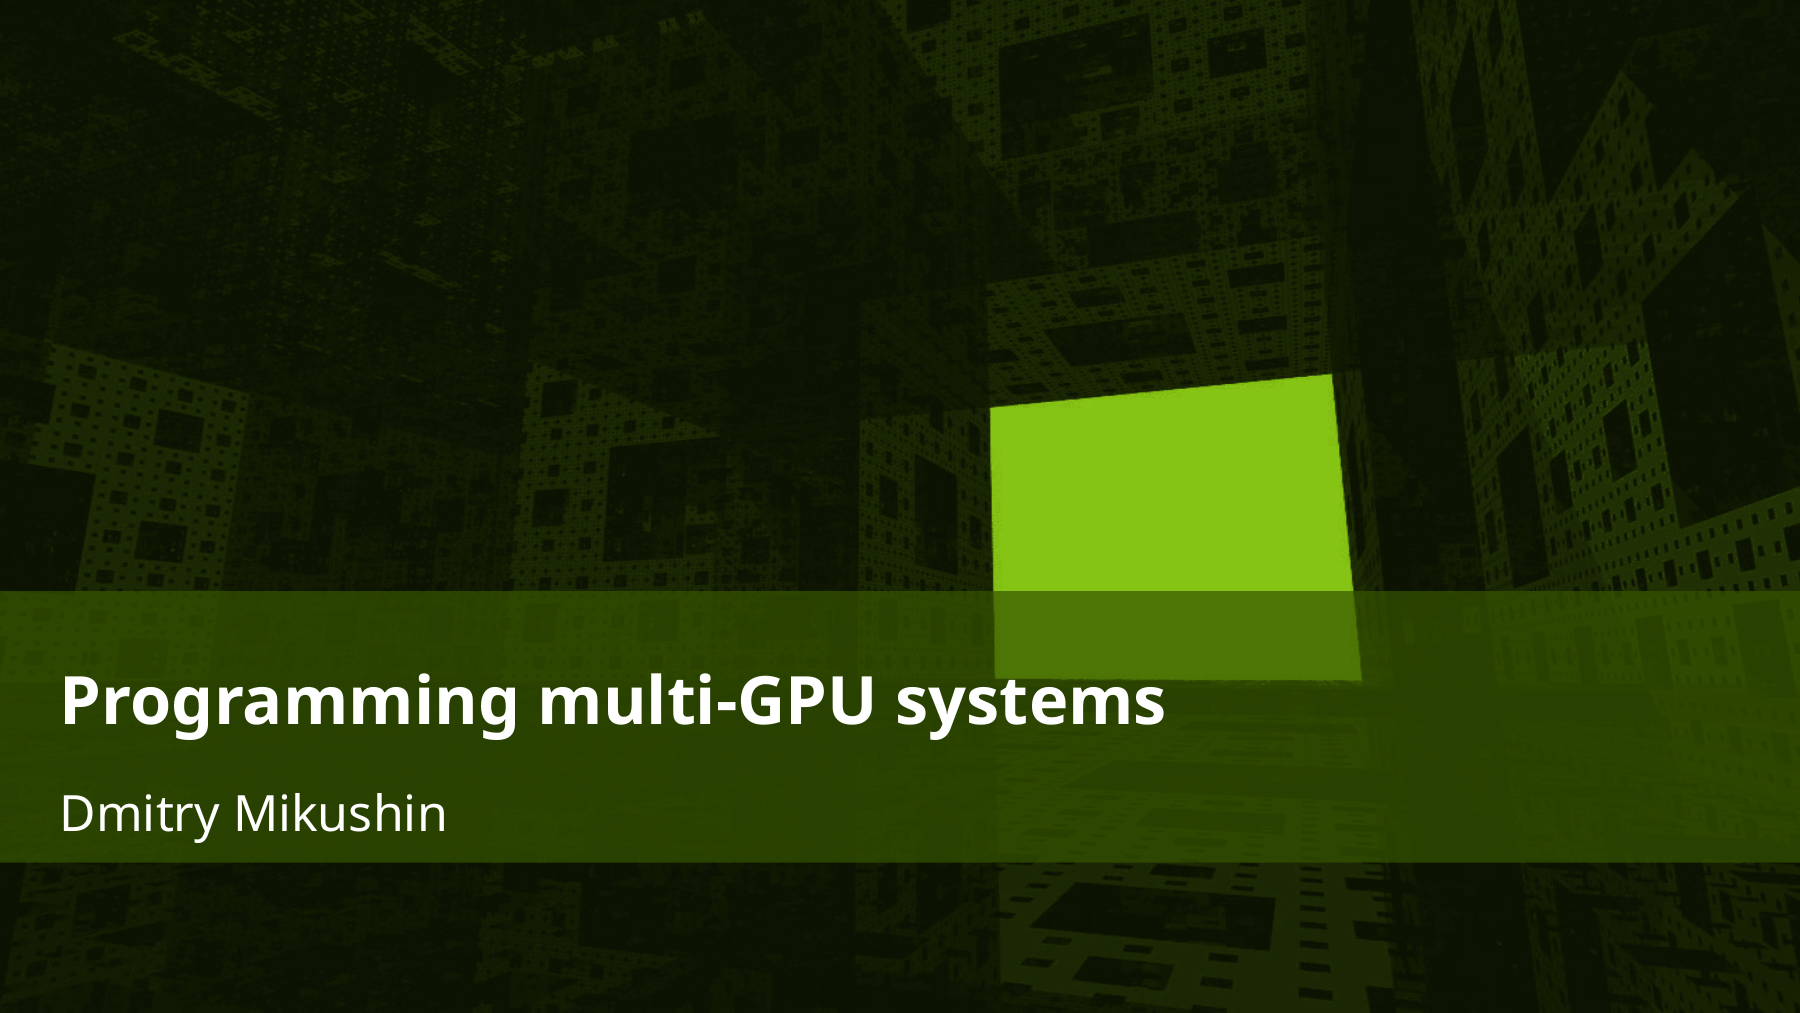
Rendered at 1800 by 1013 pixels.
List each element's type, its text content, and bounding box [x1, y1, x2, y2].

text_box Programming multi-GPU systems Dmitry Mikushin [0, 591, 1800, 863]
picture [0, 0, 1800, 591]
picture [0, 863, 1800, 1013]
